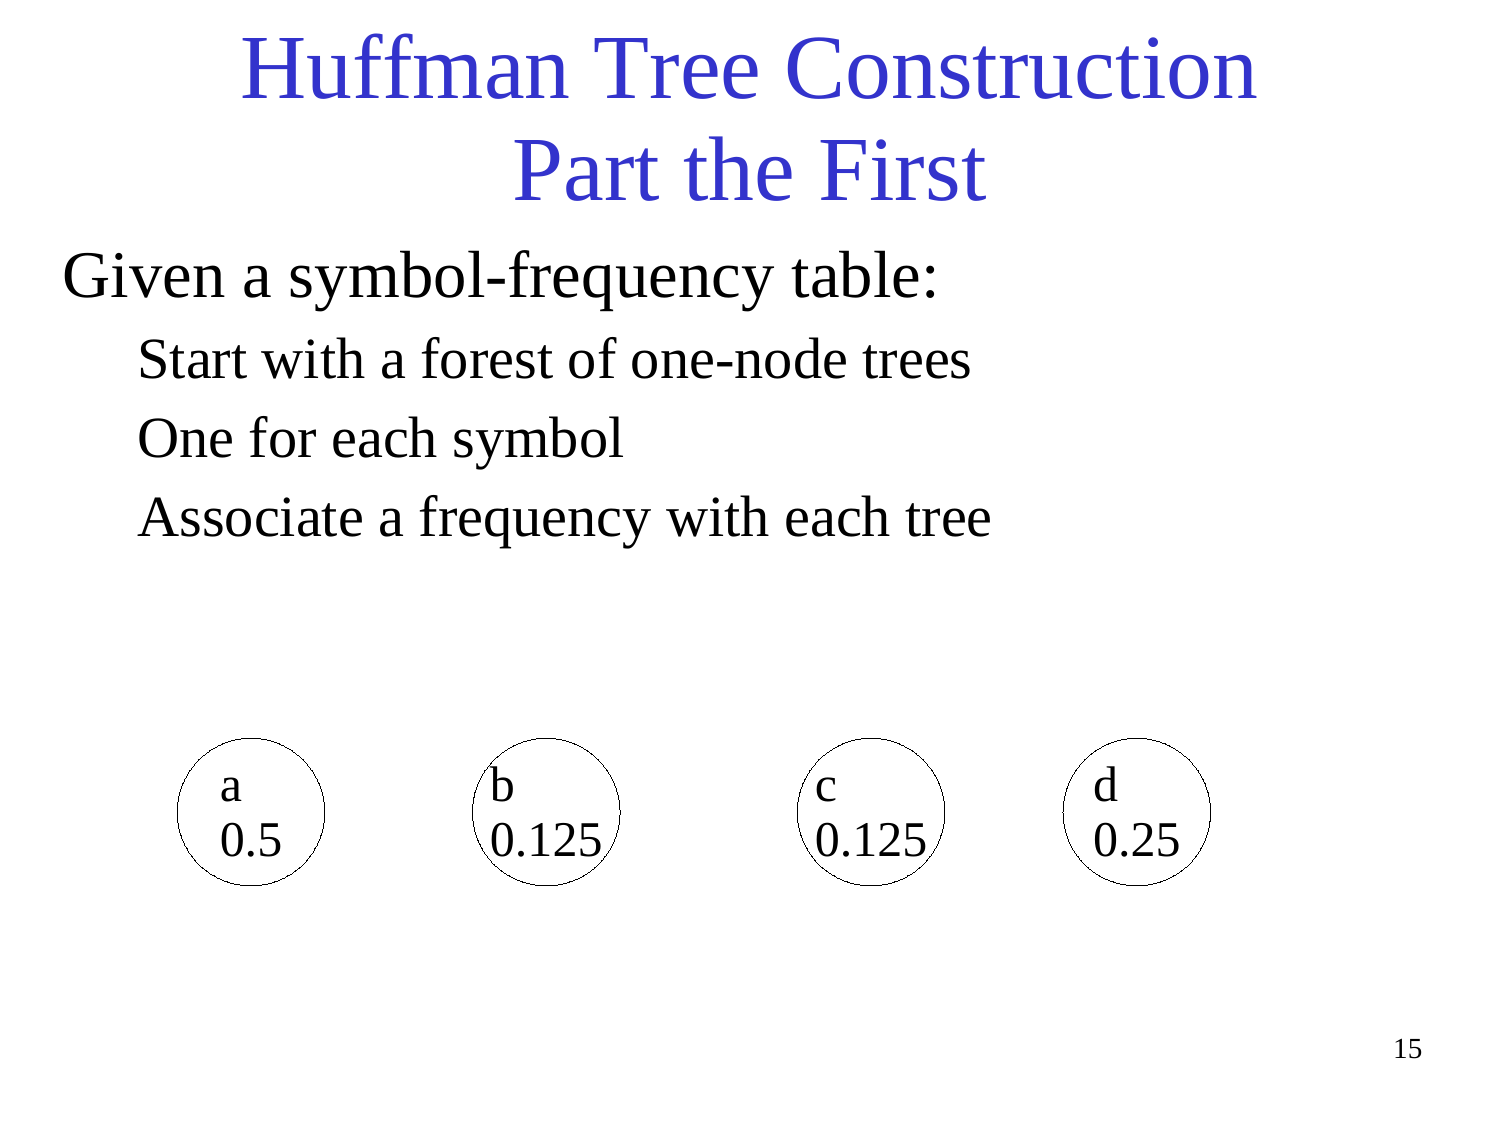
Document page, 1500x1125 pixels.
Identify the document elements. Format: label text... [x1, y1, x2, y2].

list Given a symbol-frequency table: Start with a forest of one-node trees One for each symbol Associate a frequency with each tree [62, 237, 1426, 1051]
text_box a 0.5 [177, 738, 325, 886]
text_box d 0.25 [1062, 738, 1211, 886]
text_box c 0.125 [797, 738, 945, 886]
title Huffman Tree Construction Part the First [112, 1, 1388, 237]
text_box b 0.125 [472, 738, 621, 886]
